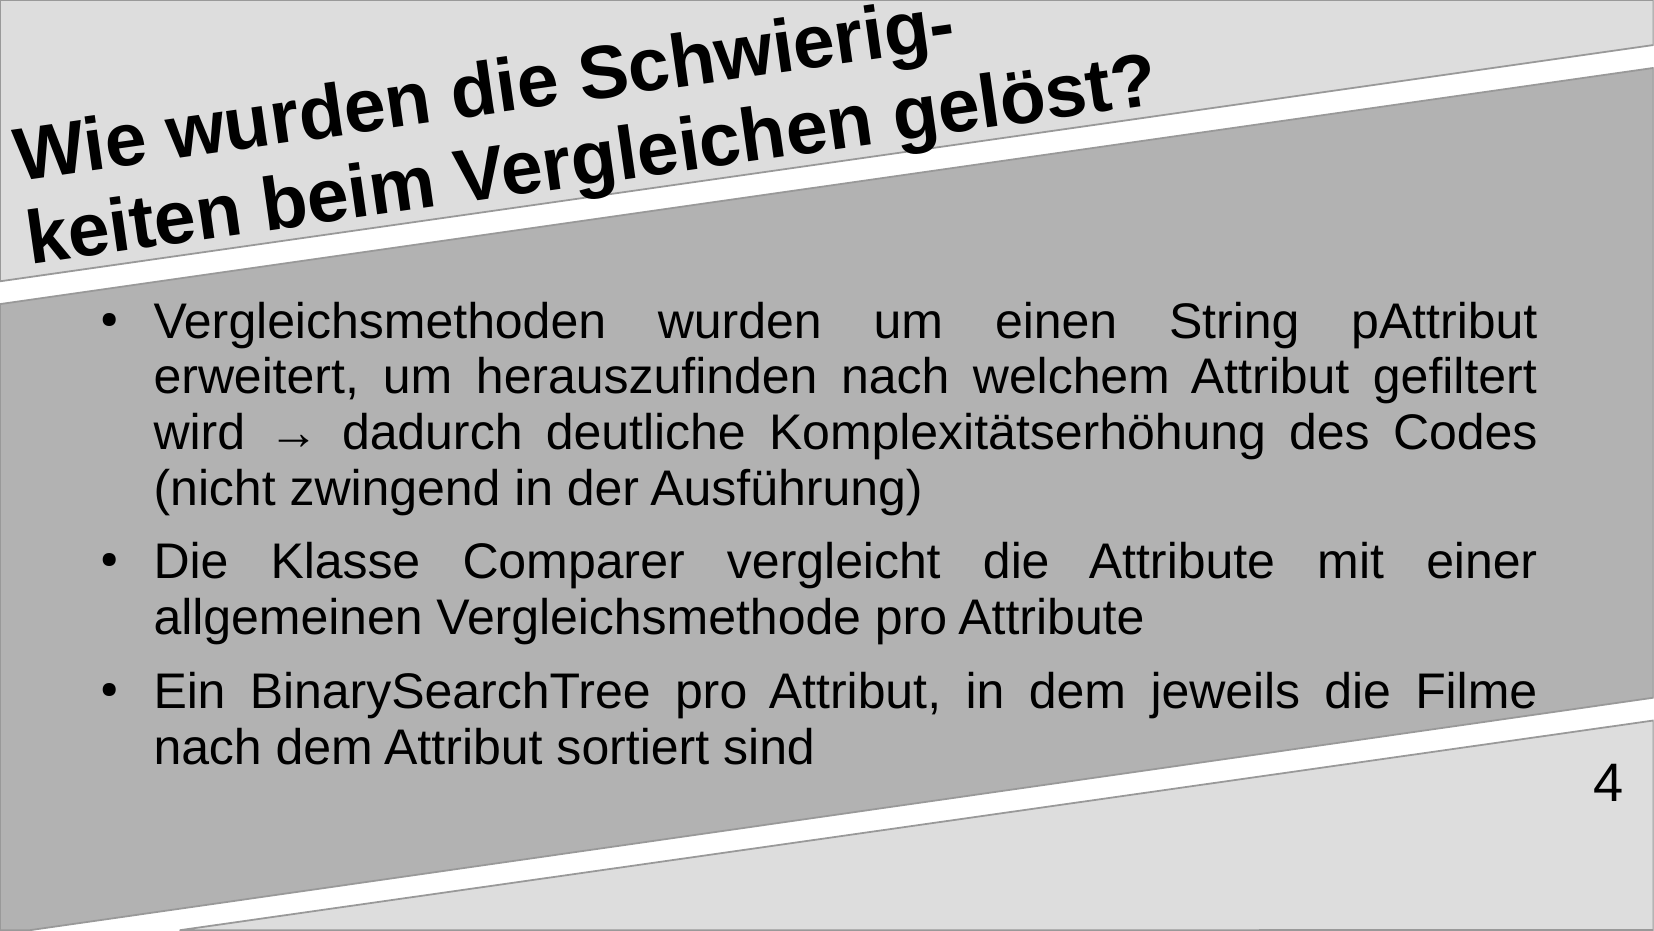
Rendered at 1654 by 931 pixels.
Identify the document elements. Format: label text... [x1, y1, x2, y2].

list Vergleichsmethoden wurden um einen String pAttribut erweitert, um herauszufinden nach welchem Attribut gefiltert wird → dadurch deutliche Komplexitätserhöhung des Codes (nicht zwingend in der Ausführung) Die Klasse Comparer vergleicht die Attribute mit einer allgemeinen Vergleichsmethode pro Attribute Ein BinarySearchTree pro Attribut, in dem jeweils die Filme nach dem Attribut sortiert sind [82, 292, 1538, 833]
title Wie wurden die Schwierig- keiten beim Vergleichen gelöst? [8, 0, 1447, 281]
